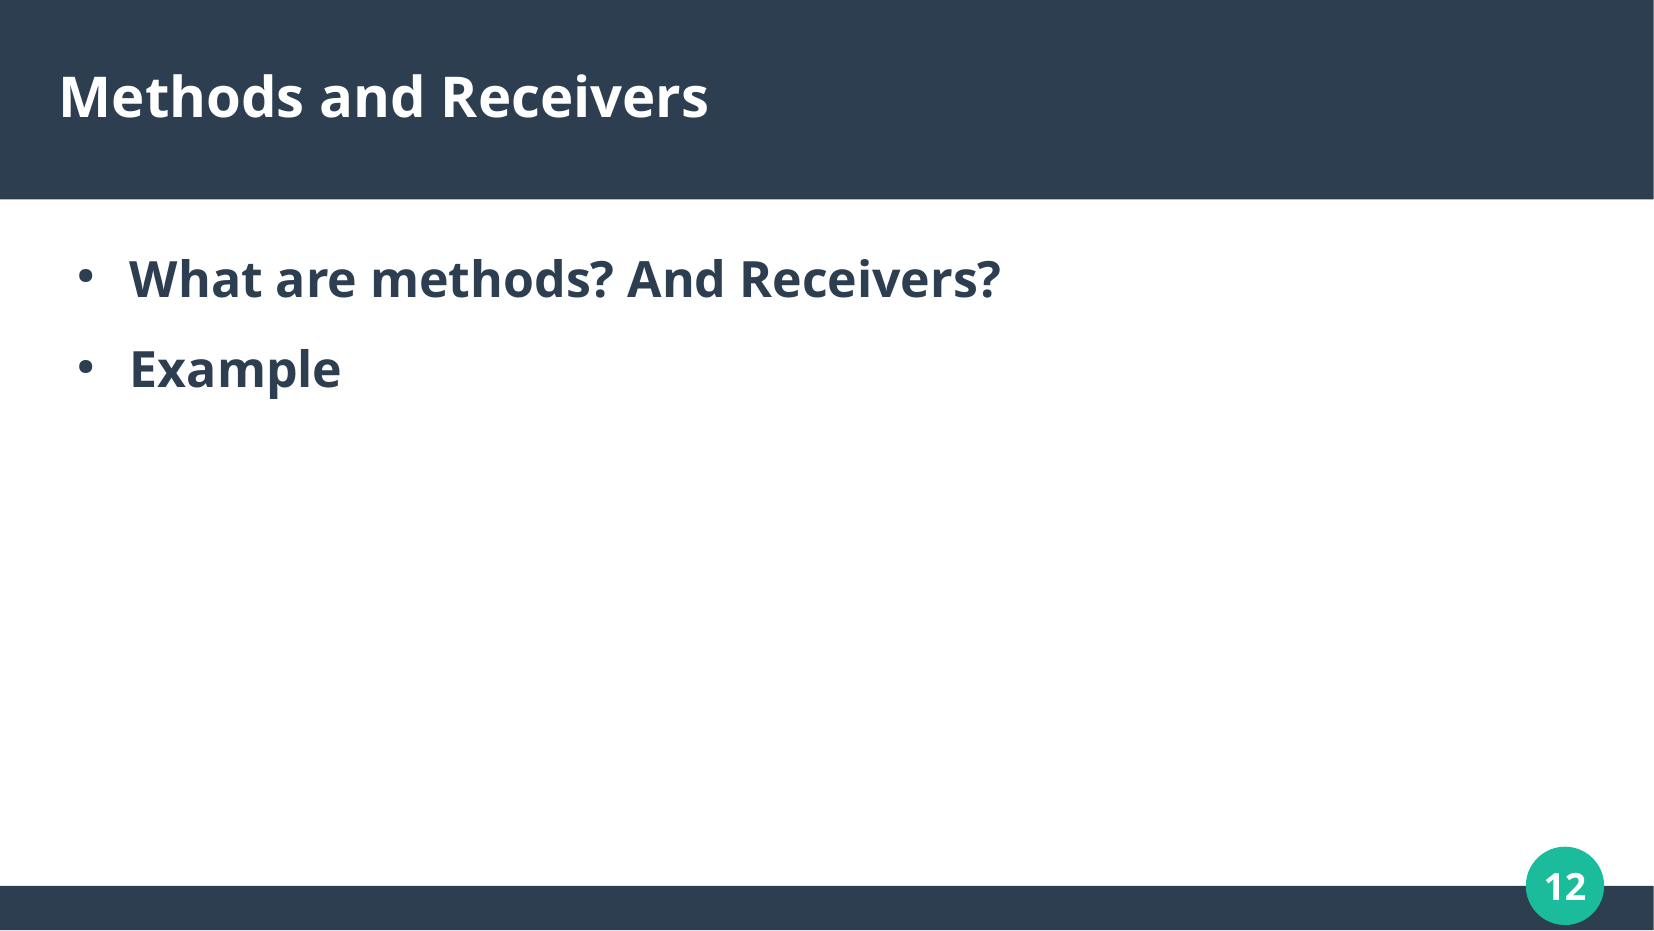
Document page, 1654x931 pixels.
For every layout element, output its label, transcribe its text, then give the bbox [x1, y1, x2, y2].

list What are methods? And Receivers? Example [59, 243, 1595, 864]
title Methods and Receivers [59, 37, 1595, 155]
